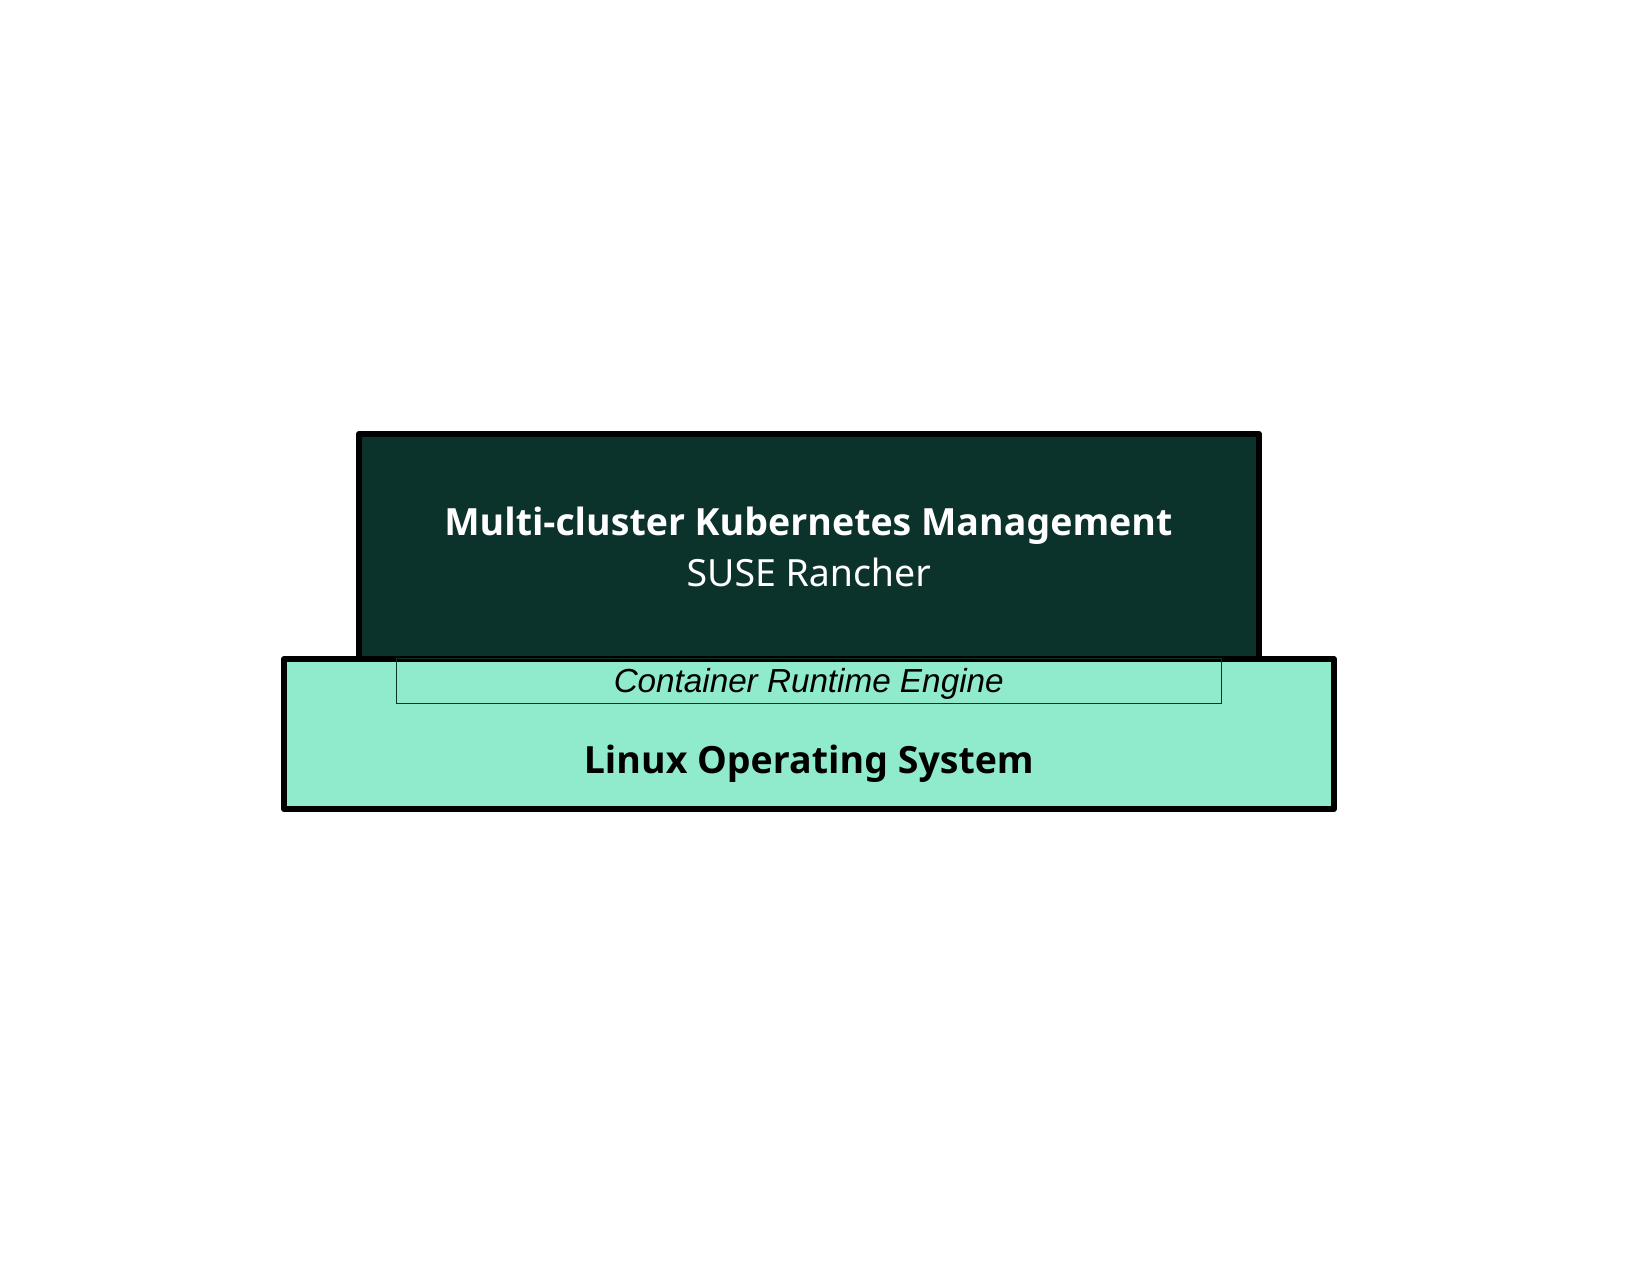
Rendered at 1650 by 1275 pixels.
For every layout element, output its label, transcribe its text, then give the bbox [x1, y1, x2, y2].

text_box Multi-cluster Kubernetes Management SUSE Rancher [358, 433, 1259, 659]
text_box Linux Operating System [283, 658, 1334, 809]
text_box Container Runtime Engine [396, 658, 1222, 704]
